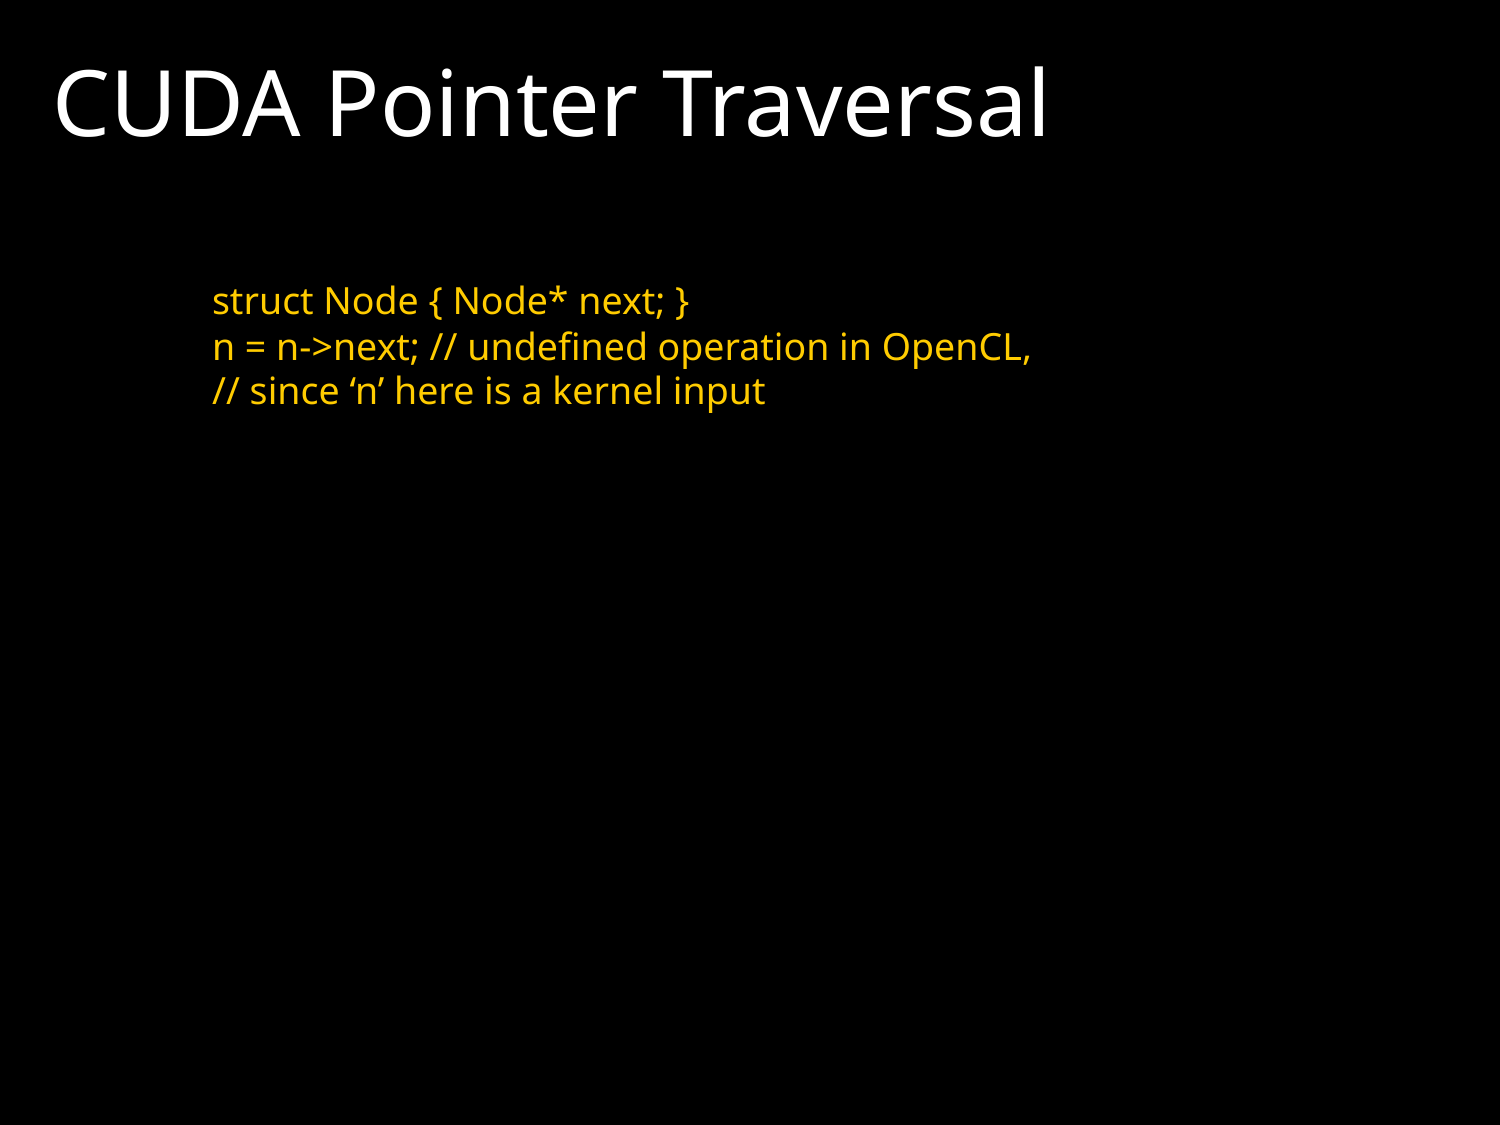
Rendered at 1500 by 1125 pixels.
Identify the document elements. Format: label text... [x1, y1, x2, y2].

text_box struct Node { Node* next; } n = n->next; // undefined operation in OpenCL, // since ‘n’ here is a kernel input [197, 269, 1173, 511]
text_box CUDA Pointer Traversal [37, 24, 1463, 175]
